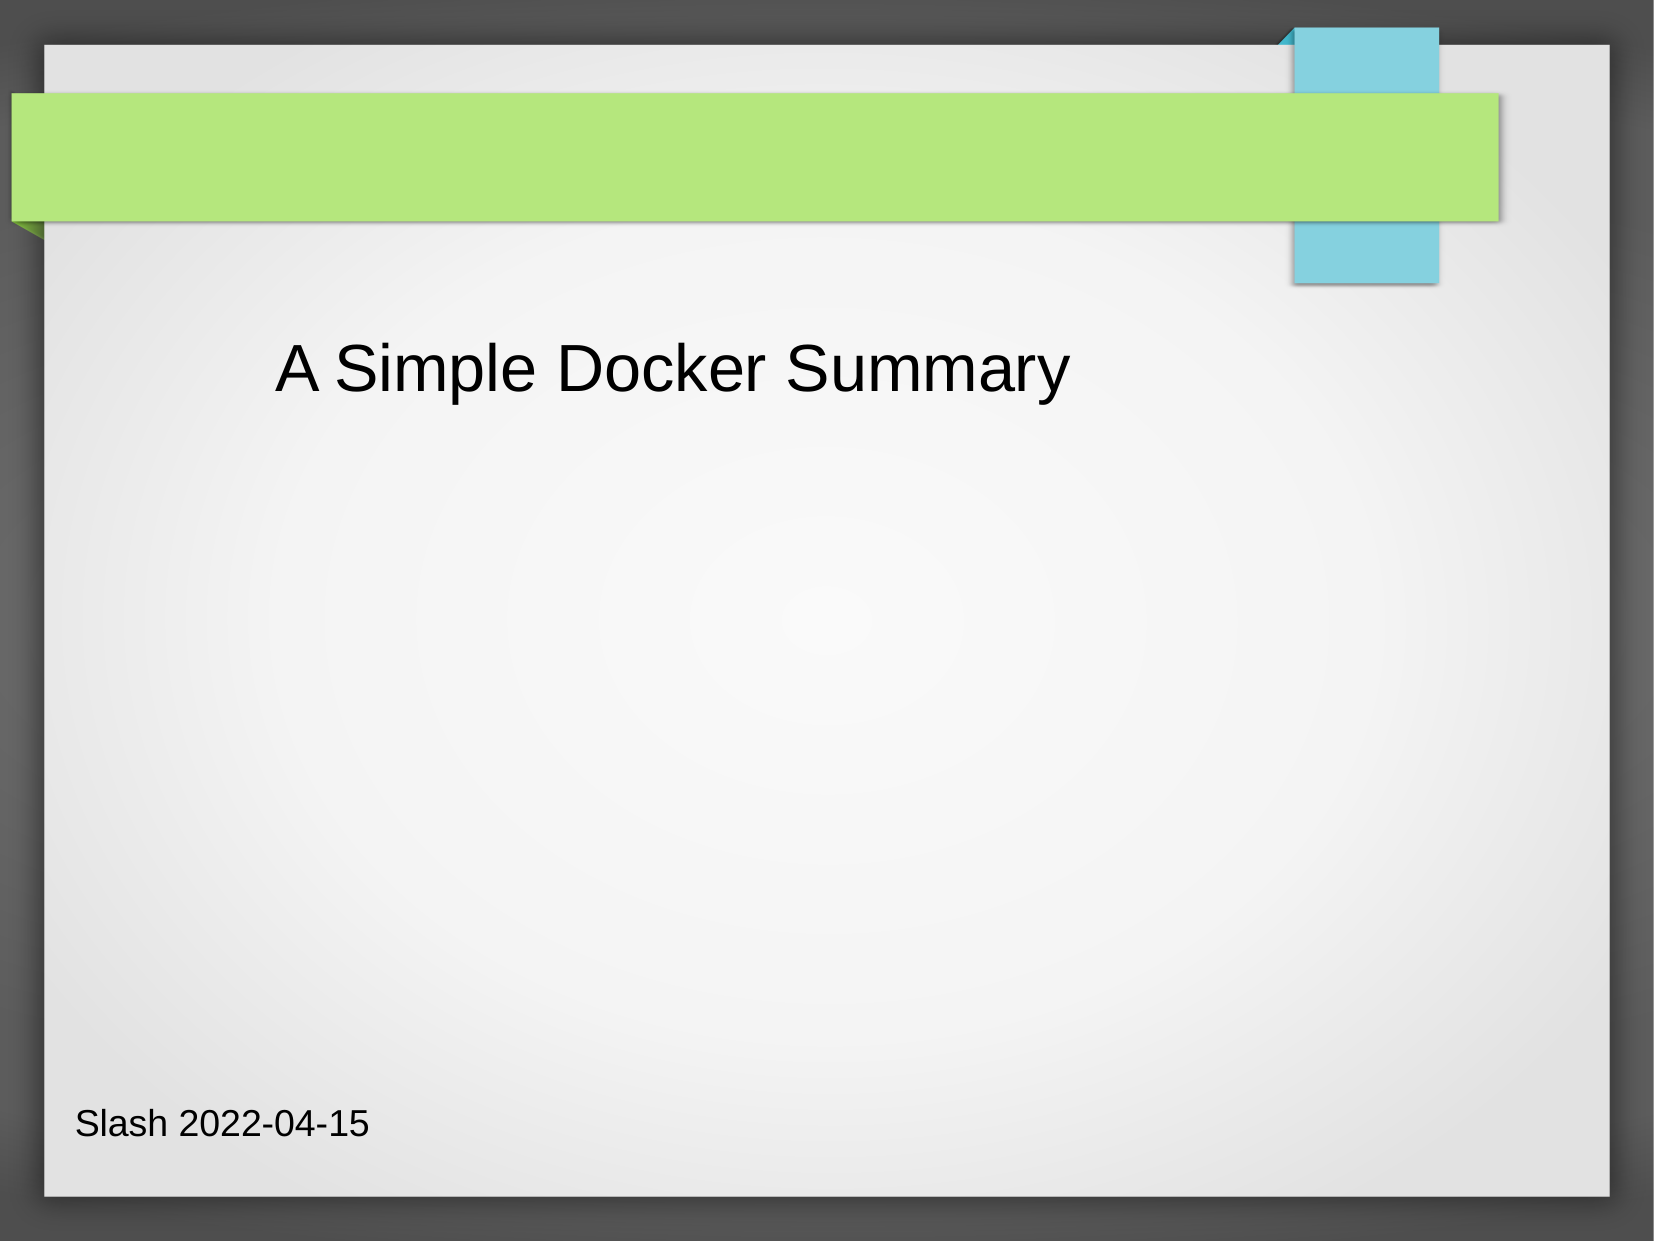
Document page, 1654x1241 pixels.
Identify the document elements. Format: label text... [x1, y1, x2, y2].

picture [0, 0, 1654, 1241]
text_box Slash 2022-04-15 [60, 1095, 406, 1171]
text_box A Simple Docker Summary [82, 94, 1264, 643]
